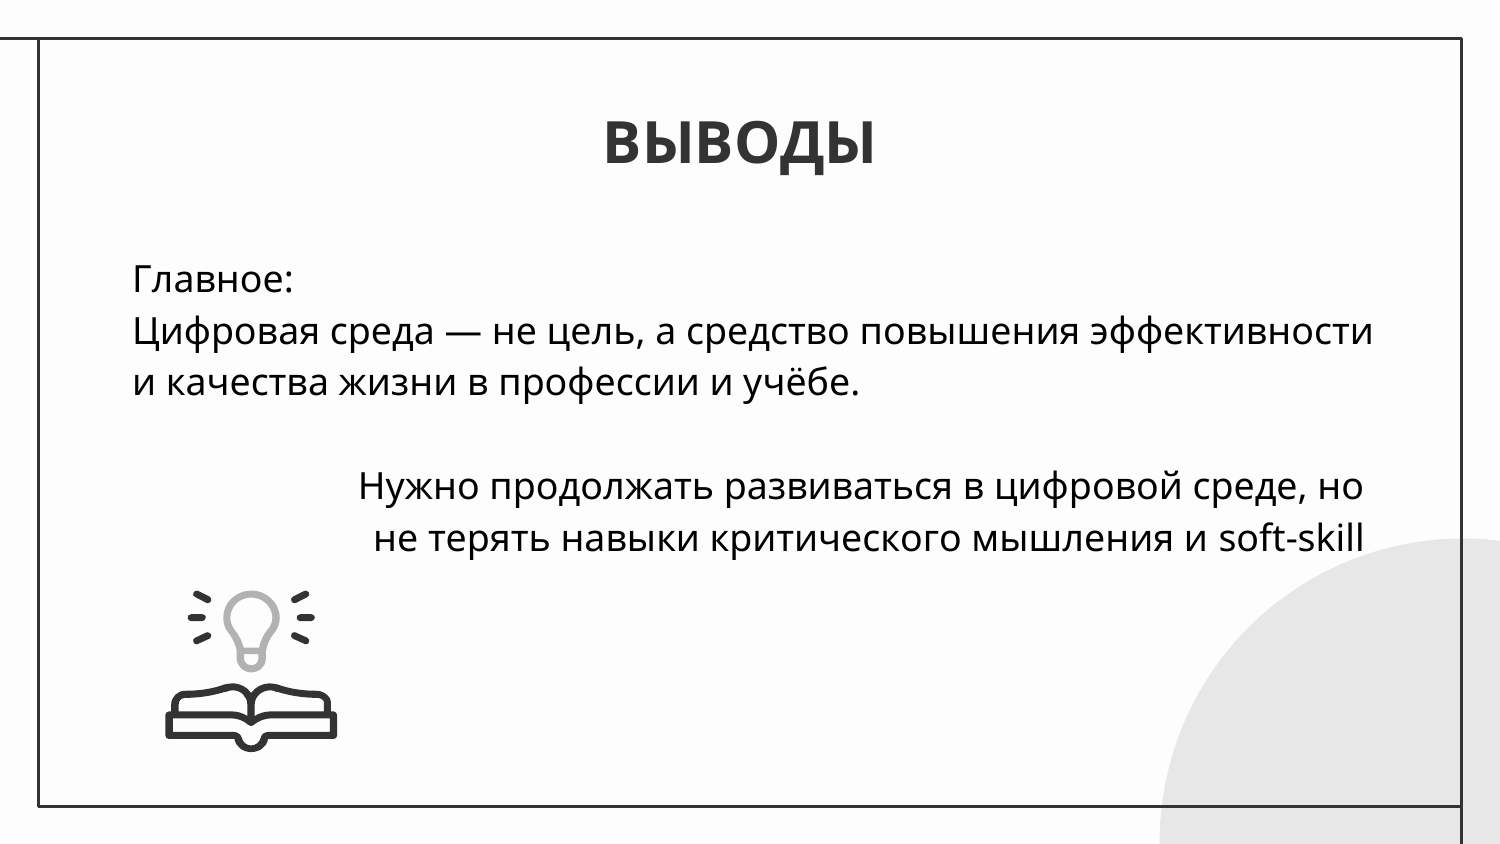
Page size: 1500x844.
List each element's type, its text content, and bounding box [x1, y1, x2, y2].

subtitle Главное: Цифровая среда — не цель, а средство повышения эффективности и качества жизни в профессии и учёбе. Нужно продолжать развиваться в цифровой среде, но не терять навыки критического мышления и soft-skill [116, 233, 1418, 694]
text_box [291, 632, 310, 645]
text_box [223, 590, 280, 673]
text_box [187, 614, 206, 622]
text_box [296, 614, 315, 622]
text_box [193, 632, 212, 645]
text_box [165, 683, 338, 753]
title ВЫВОДЫ [588, 90, 969, 184]
text_box [291, 590, 310, 604]
text_box [193, 590, 212, 604]
